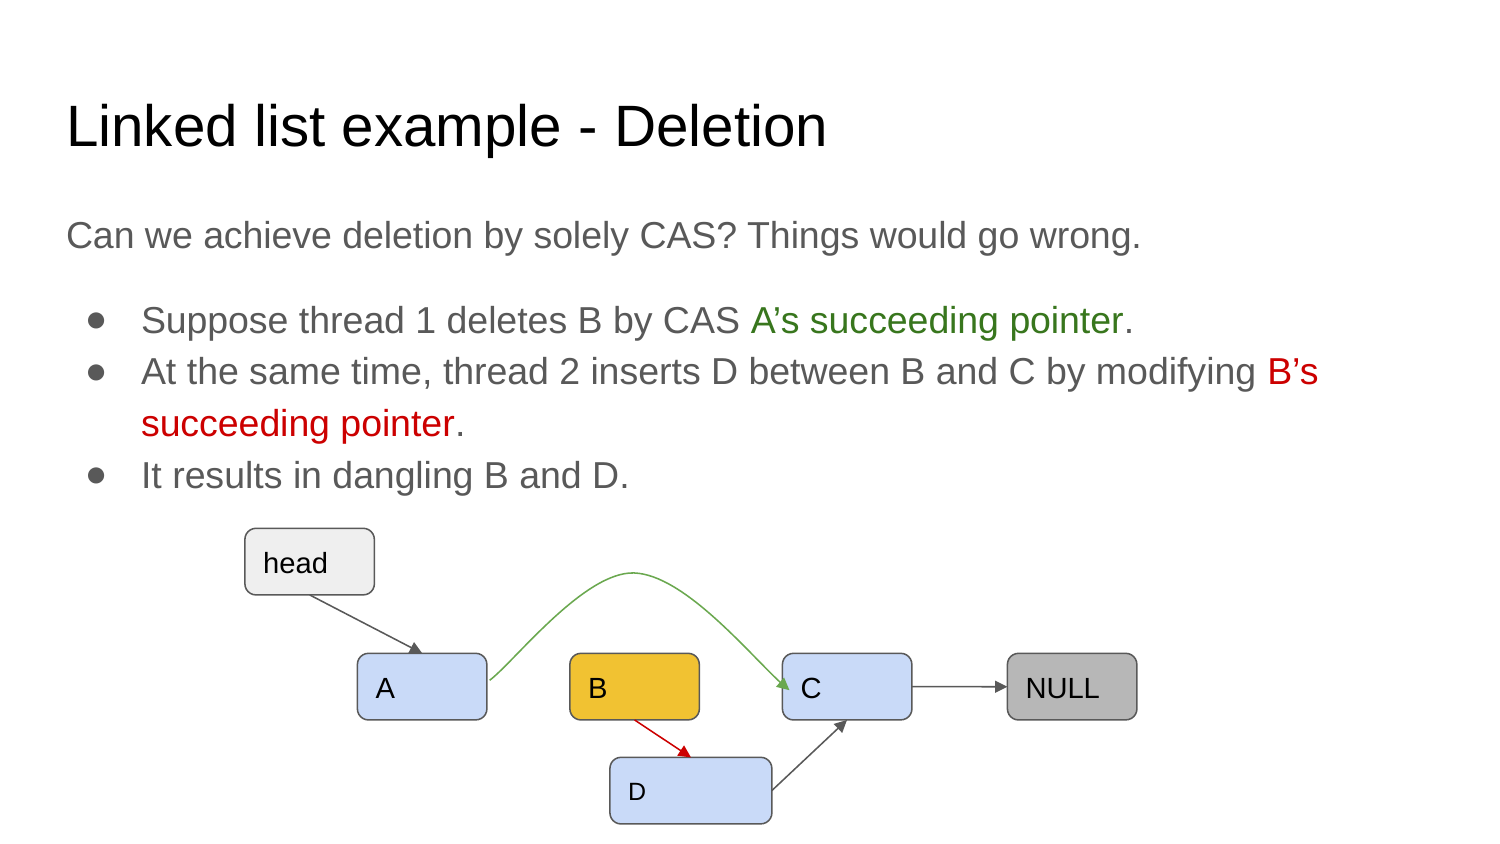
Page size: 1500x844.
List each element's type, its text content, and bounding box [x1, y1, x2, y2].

text_box B [569, 653, 700, 720]
text_box NULL [1007, 653, 1137, 720]
text_box D [609, 757, 772, 824]
title Linked list example - Deletion [51, 72, 1449, 167]
text_box C [782, 653, 912, 720]
list Can we achieve deletion by solely CAS? Things would go wrong. Suppose thread 1 deletes B by CAS A’s succeeding pointer. At the same time, thread 2 inserts D between B and C by modifying B’s succeeding pointer. It results in dangling B and D. [51, 189, 1449, 750]
text_box head [244, 528, 375, 595]
text_box A [357, 653, 487, 720]
